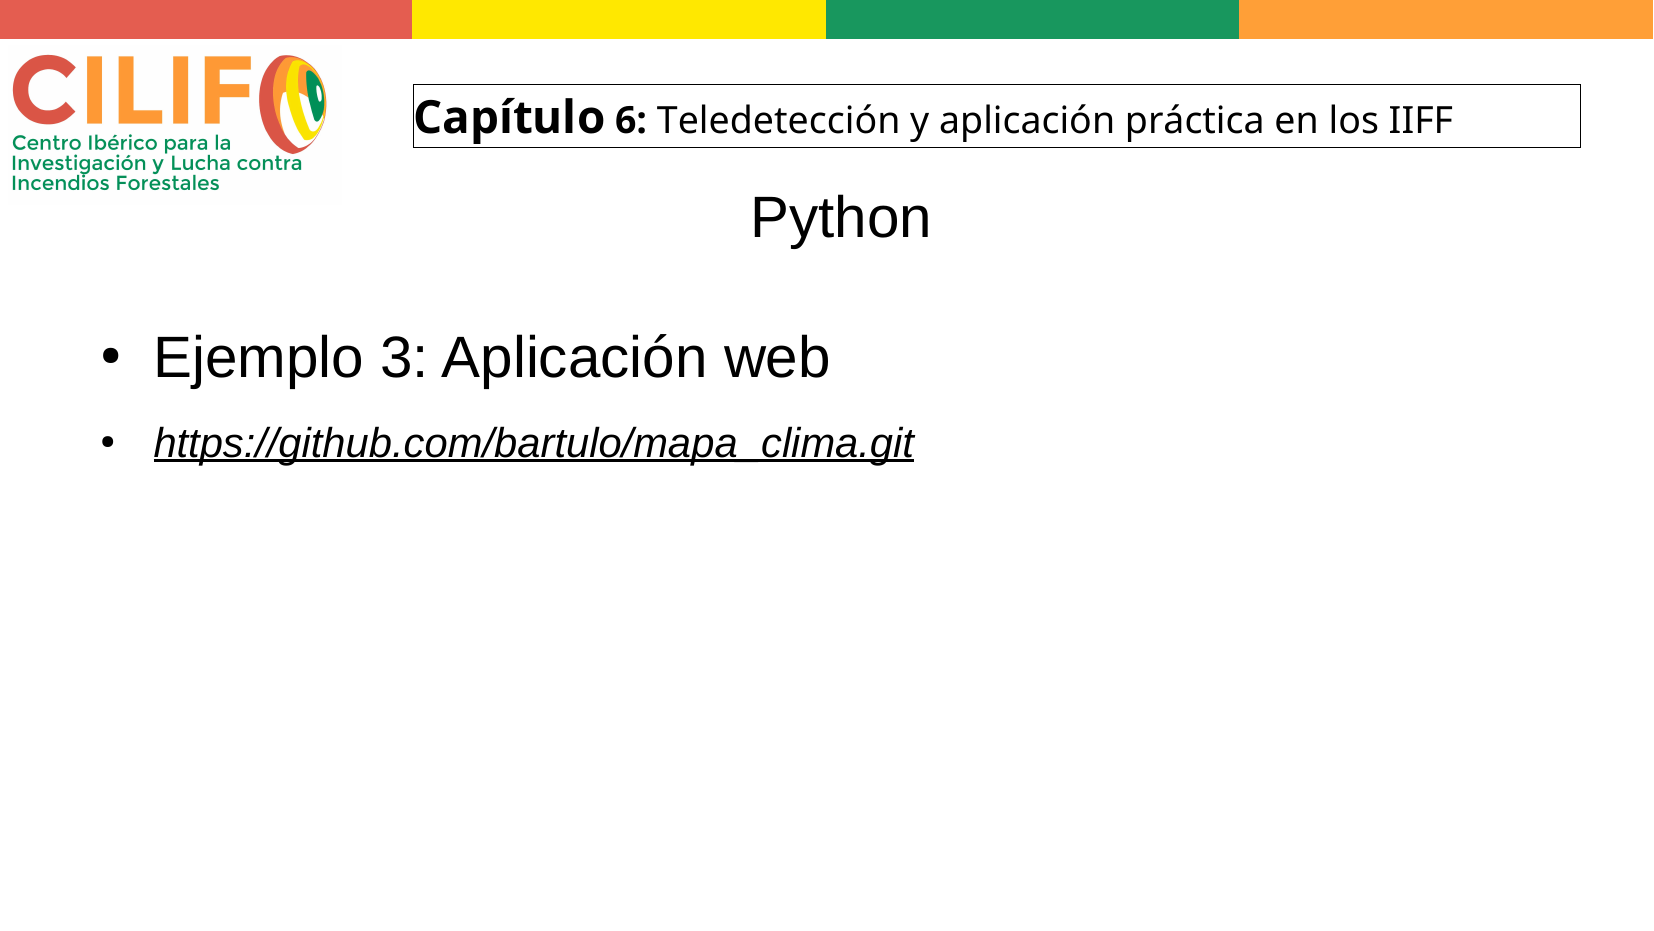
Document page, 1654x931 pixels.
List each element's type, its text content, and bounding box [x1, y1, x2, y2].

list Ejemplo 3: Aplicación web https://github.com/bartulo/mapa_clima.git [82, 324, 1595, 857]
picture [8, 45, 342, 205]
title Python [206, 138, 1477, 296]
